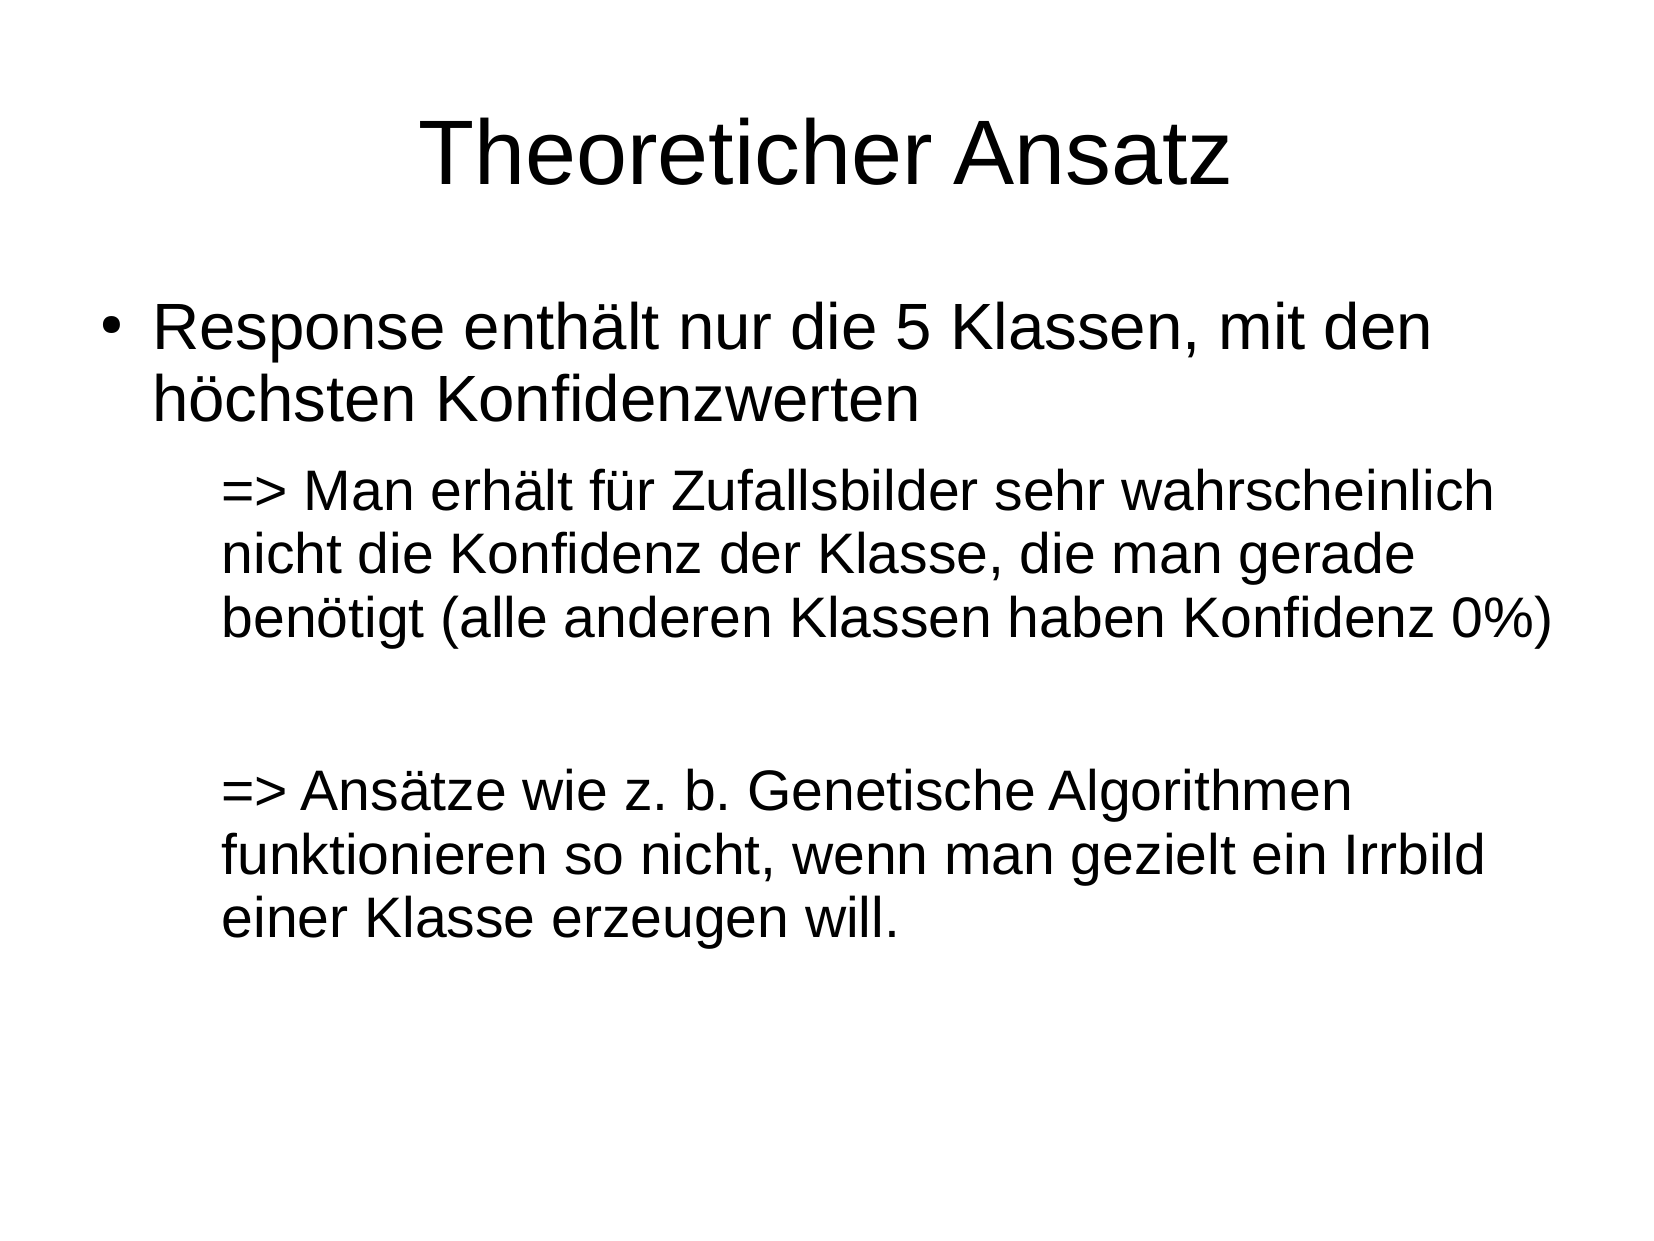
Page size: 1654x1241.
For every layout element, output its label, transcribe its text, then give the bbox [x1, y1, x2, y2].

list Response enthält nur die 5 Klassen, mit den höchsten Konfidenzwerten => Man erhält für Zufallsbilder sehr wahrscheinlich nicht die Konfidenz der Klasse, die man gerade benötigt (alle anderen Klassen haben Konfidenz 0%) => Ansätze wie z. b. Genetische Algorithmen funktionieren so nicht, wenn man gezielt ein Irrbild einer Klasse erzeugen will. [82, 290, 1571, 1010]
title Theoreticher Ansatz [82, 49, 1571, 257]
